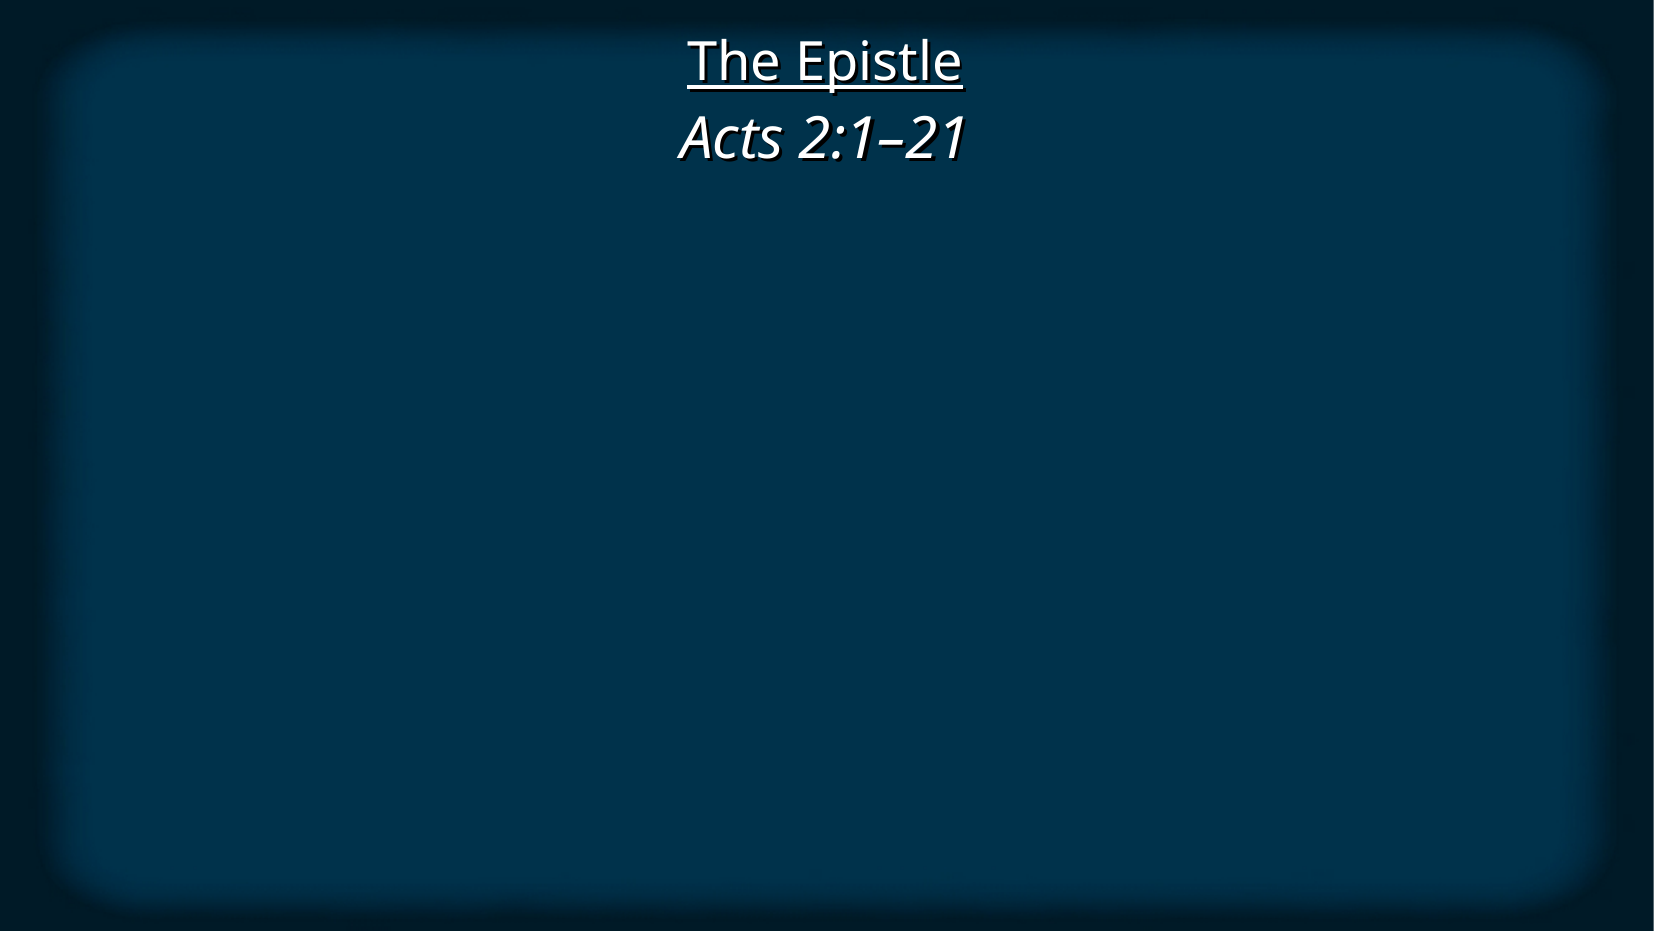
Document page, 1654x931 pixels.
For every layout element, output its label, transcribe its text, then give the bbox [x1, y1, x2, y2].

text_box The Epistle Acts 2:1–21 [90, 15, 1561, 179]
picture [0, 0, 1654, 931]
